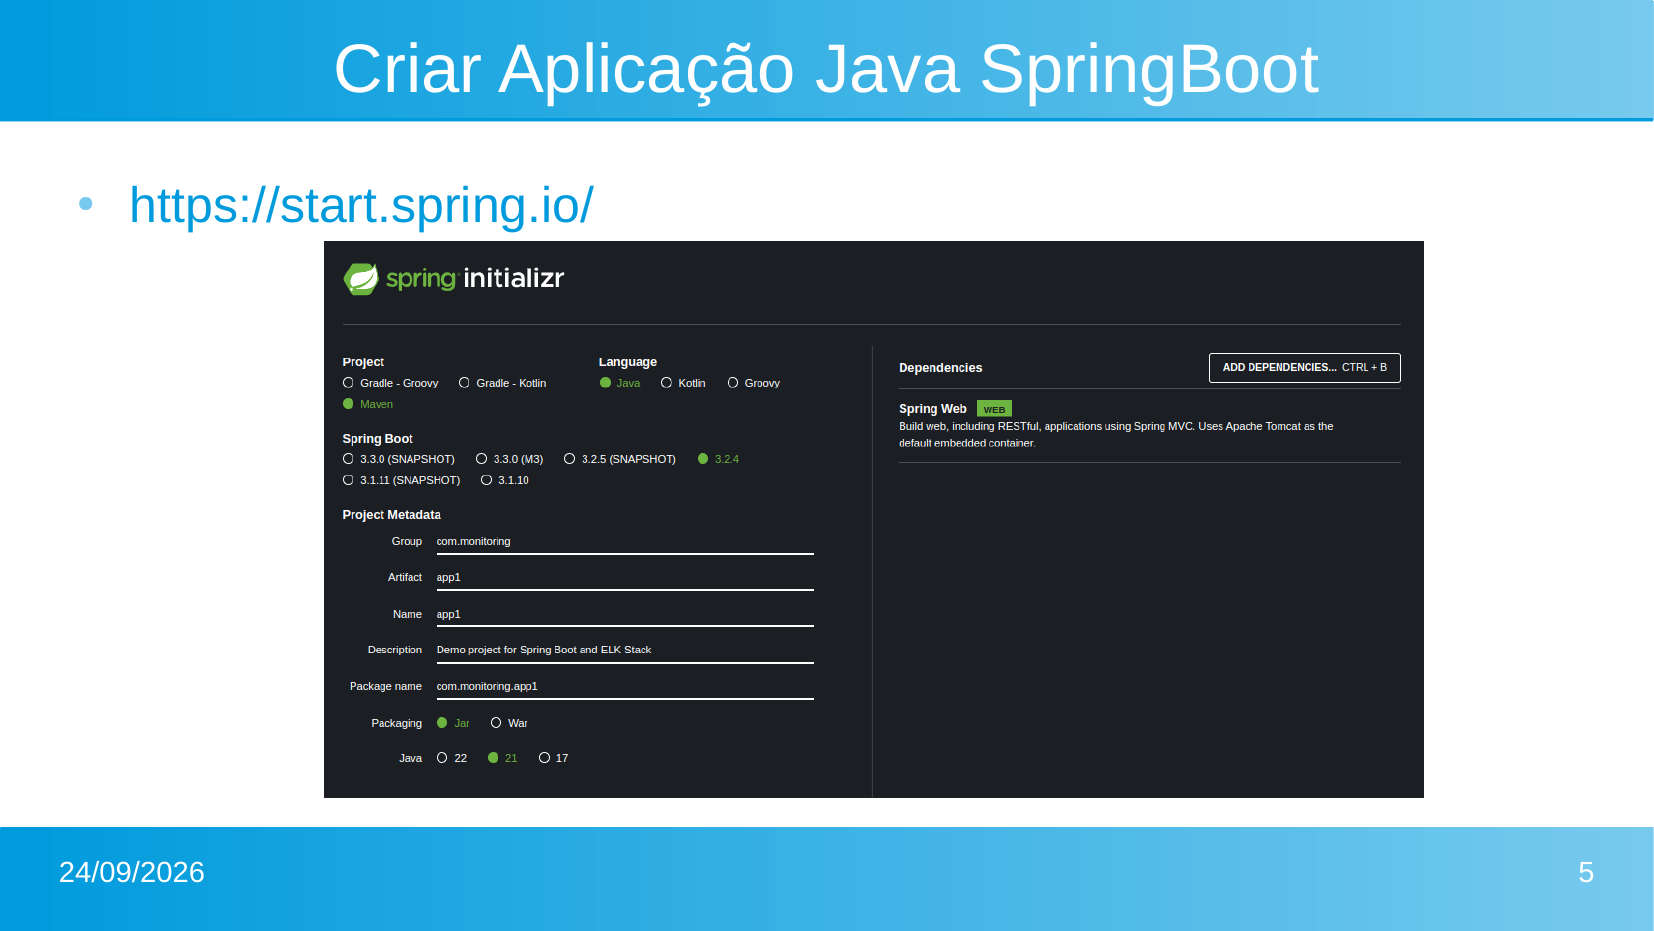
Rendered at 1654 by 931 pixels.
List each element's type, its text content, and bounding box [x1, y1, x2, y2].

list https://start.spring.io/ [59, 177, 1595, 768]
picture [324, 241, 1424, 798]
title Criar Aplicação Java SpringBoot [59, 29, 1595, 108]
